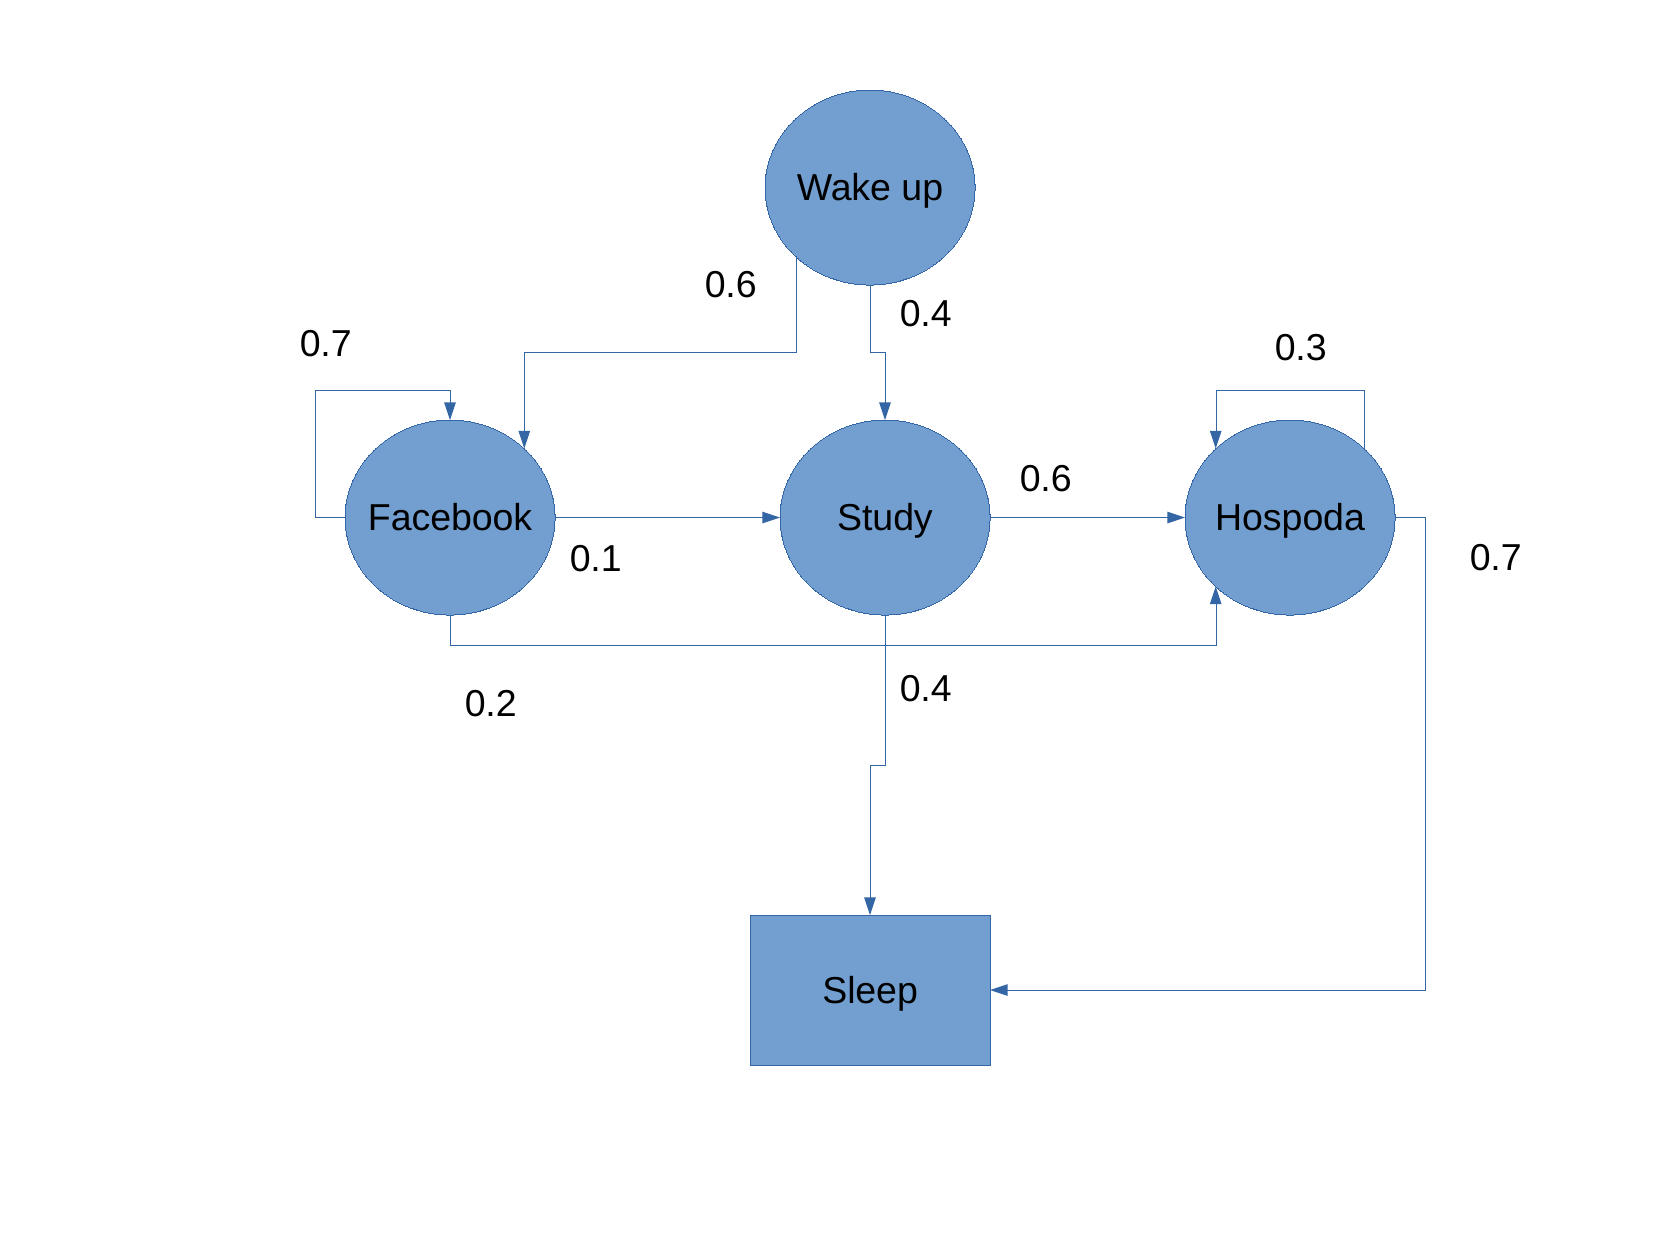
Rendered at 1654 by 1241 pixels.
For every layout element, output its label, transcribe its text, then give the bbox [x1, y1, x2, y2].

text_box 0.6 [690, 256, 796, 313]
text_box 0.7 [1455, 528, 1561, 586]
text_box Study [780, 420, 991, 616]
text_box Wake up [765, 90, 976, 286]
text_box 0.4 [885, 285, 991, 342]
text_box 0.7 [285, 315, 391, 372]
text_box 0.3 [1260, 318, 1366, 376]
text_box Facebook [345, 420, 556, 616]
text_box Sleep [750, 915, 991, 1066]
text_box Hospoda [1185, 420, 1396, 616]
text_box 0.2 [450, 675, 556, 732]
text_box 0.4 [885, 660, 991, 717]
text_box 0.1 [555, 530, 661, 587]
text_box 0.6 [1005, 450, 1111, 507]
